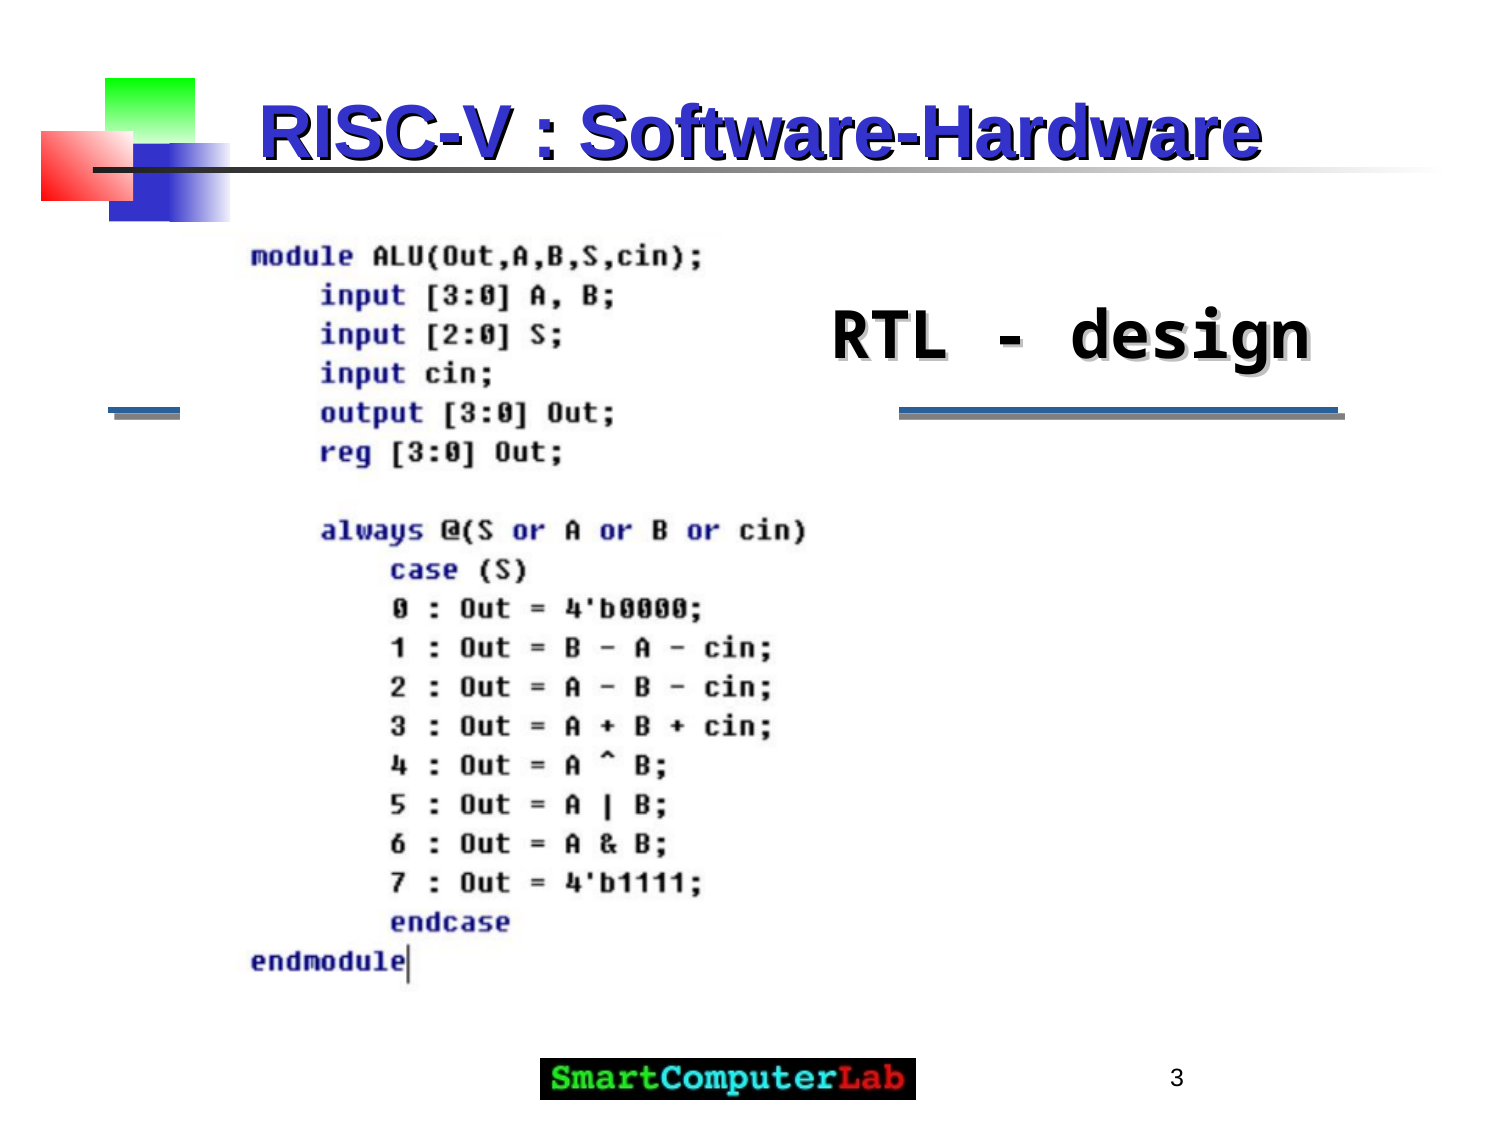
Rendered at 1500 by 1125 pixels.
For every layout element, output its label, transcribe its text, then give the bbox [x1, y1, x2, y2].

picture [180, 230, 899, 995]
title RISC-V : Software-Hardware [100, 74, 1421, 180]
picture [540, 1058, 916, 1100]
text_box RTL - design [815, 284, 1341, 379]
